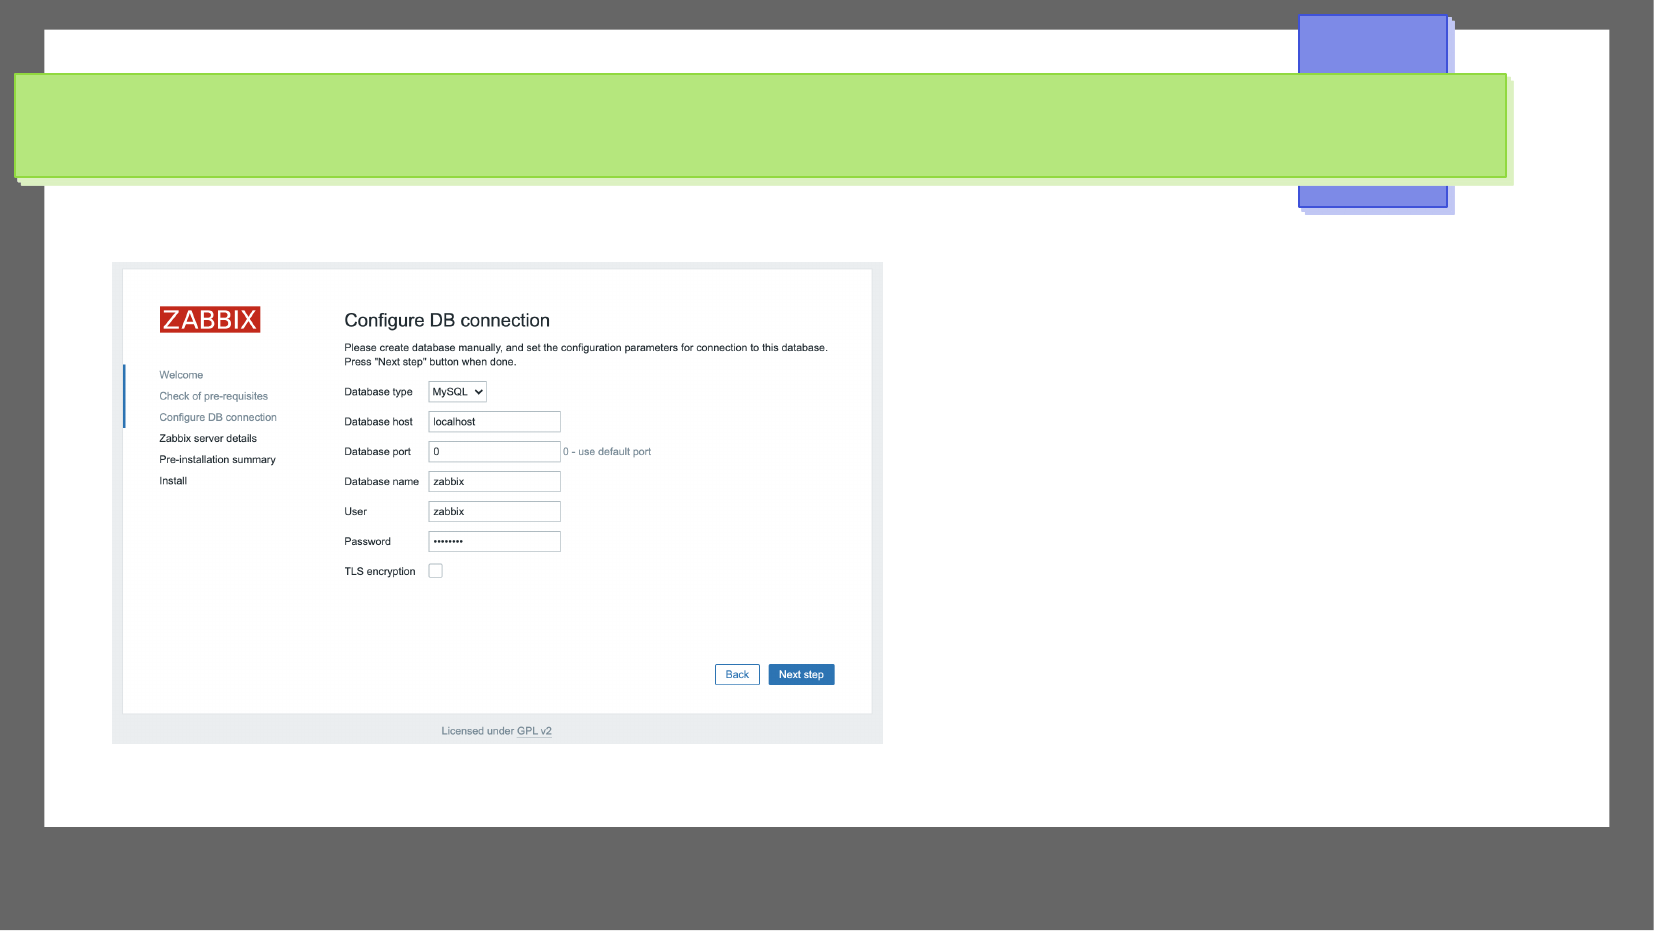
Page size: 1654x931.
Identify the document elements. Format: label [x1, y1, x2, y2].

picture [112, 262, 883, 745]
